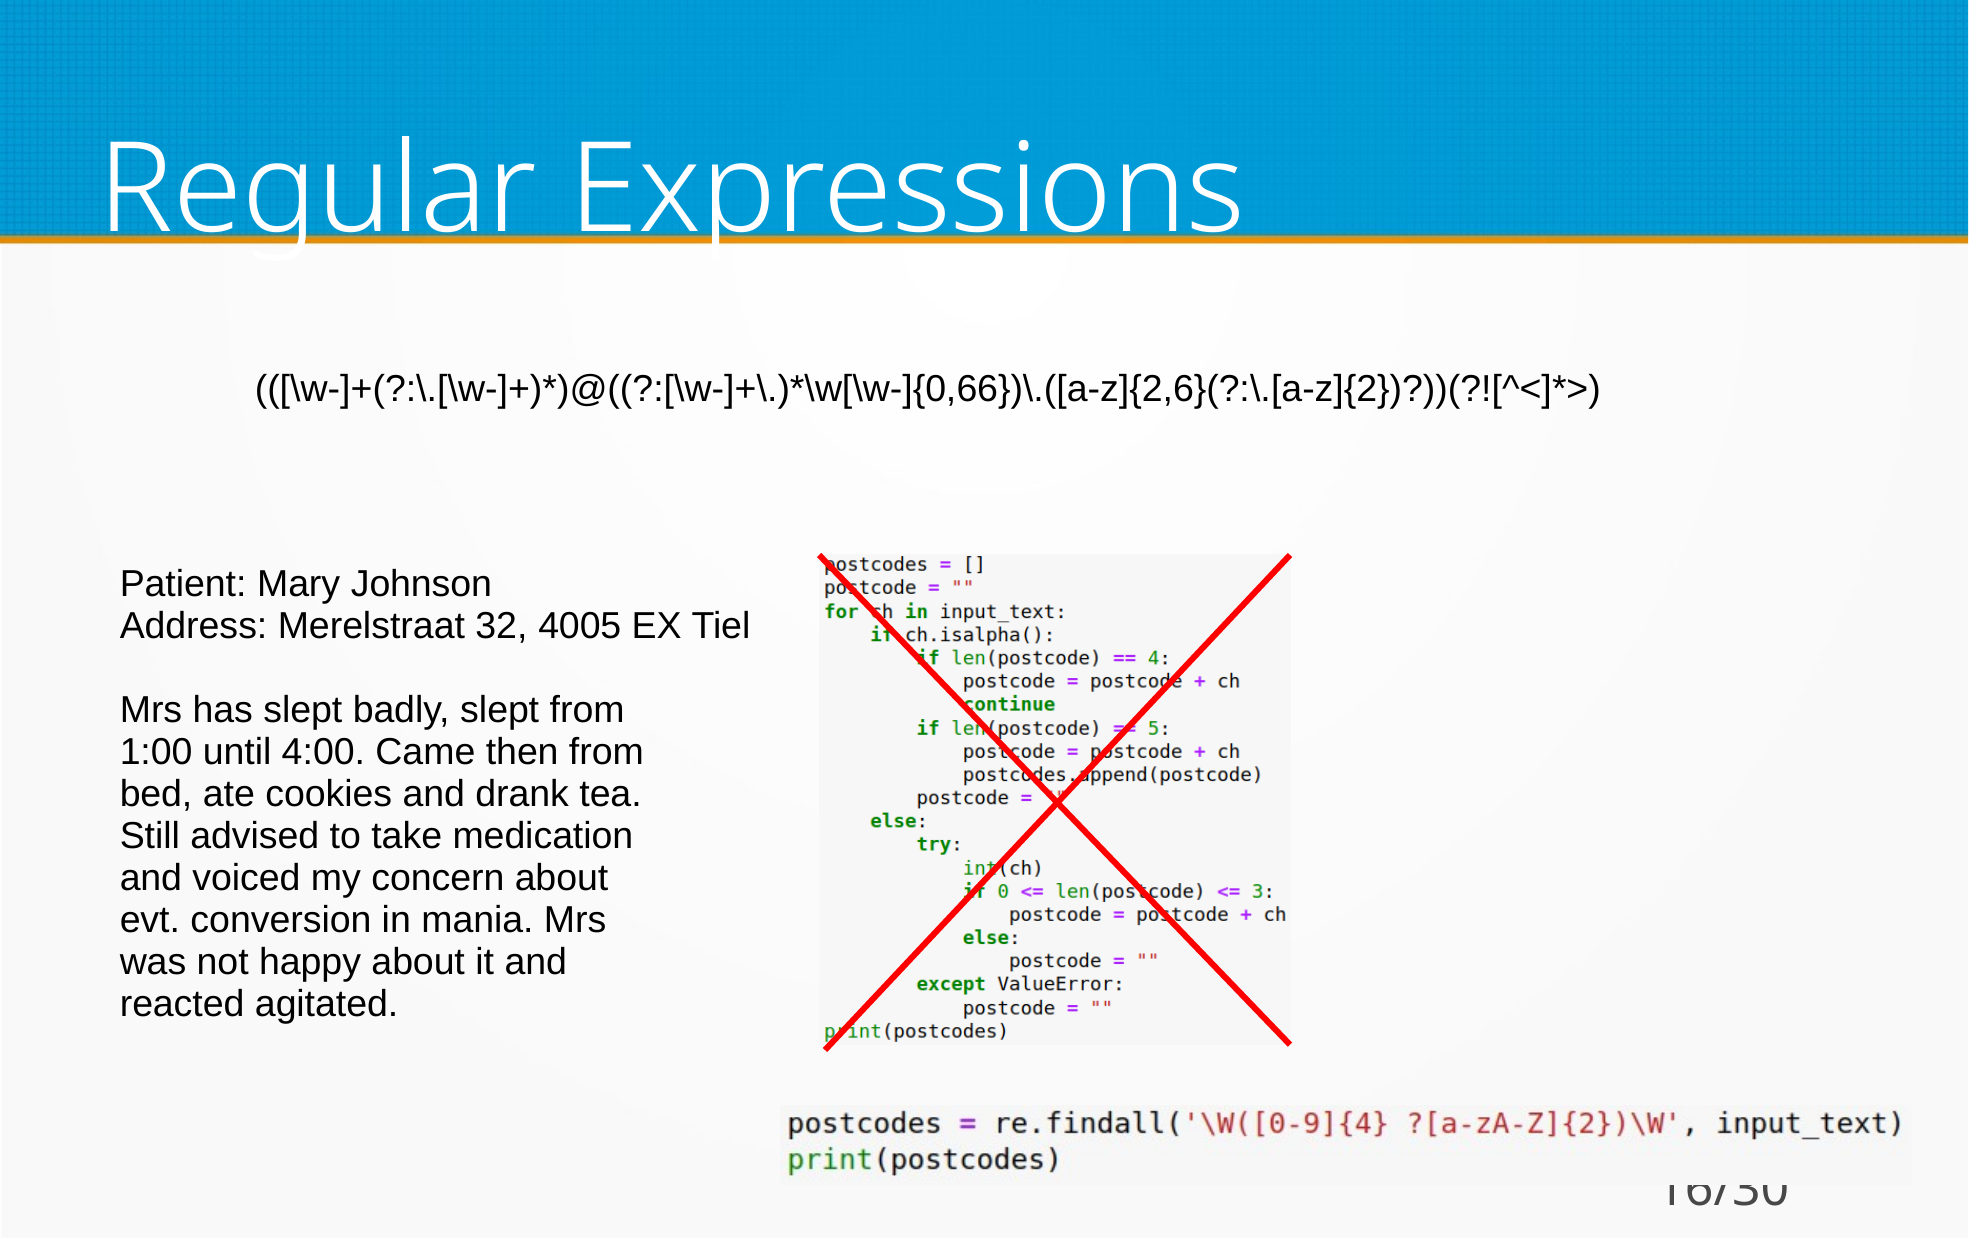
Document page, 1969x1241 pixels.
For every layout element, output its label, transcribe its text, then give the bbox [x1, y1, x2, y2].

picture [0, 233, 1969, 1241]
title Regular Expressions [98, 49, 1870, 257]
text_box (([\w-]+(?:\.[\w-]+)*)@((?:[\w-]+\.)*\w[\w-]{0,66})\.([a-z]{2,6}(?:\.[a-z]{2})?))(?![^<]*>) [240, 360, 1771, 459]
text_box Patient: Mary Johnson Address: Merelstraat 32, 4005 EX Tiel Mrs has slept badly, slept from 1:00 until 4:00. Came then from bed, ate cookies and drank tea. Still advised to take medication and voiced my concern about evt. conversion in mania. Mrs was not happy about it and reacted agitated. [105, 555, 819, 1032]
